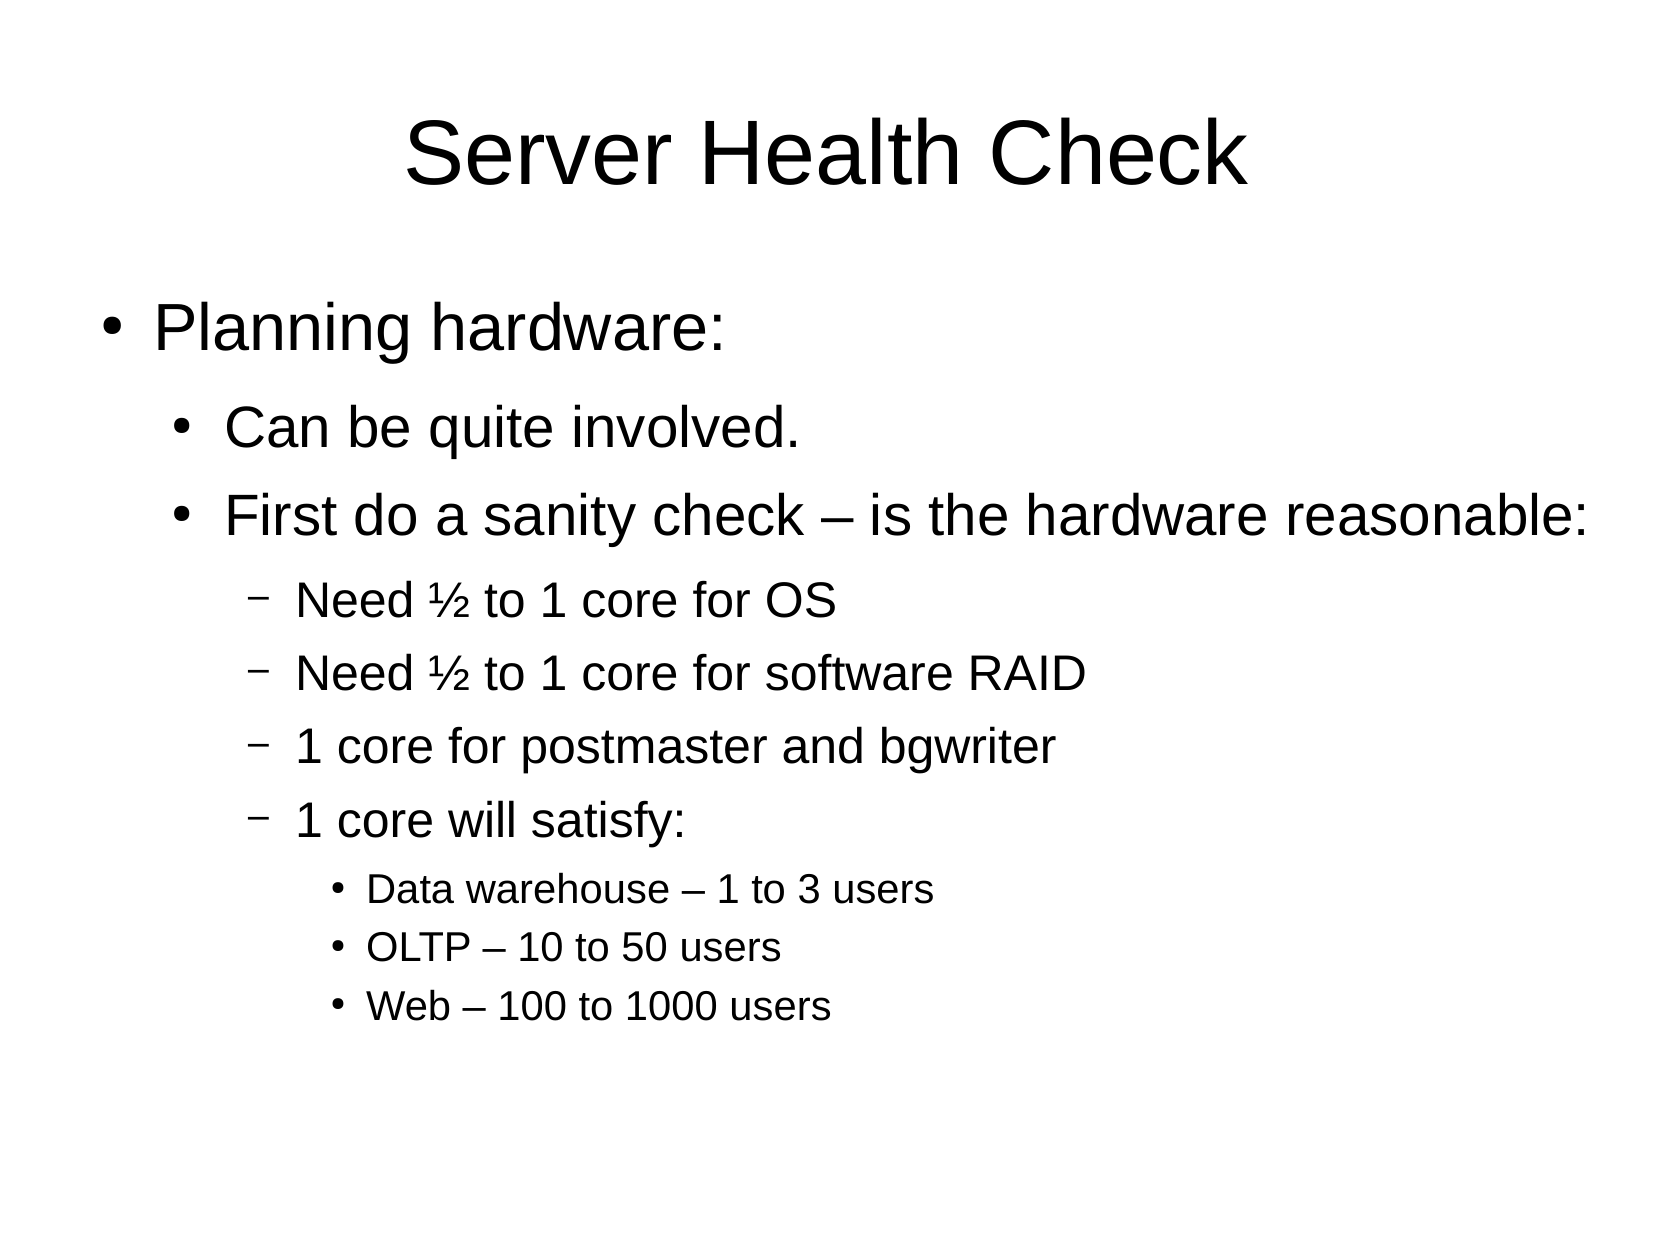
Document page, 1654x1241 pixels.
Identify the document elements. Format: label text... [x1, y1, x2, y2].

title Server Health Check [82, 56, 1571, 250]
list Planning hardware: Can be quite involved. First do a sanity check – is the hardware reasonable: Need ½ to 1 core for OS Need ½ to 1 core for software RAID 1 core for postmaster and bgwriter 1 core will satisfy: Data warehouse – 1 to 3 users OLTP – 10 to 50 users Web – 100 to 1000 users [82, 290, 1595, 1109]
